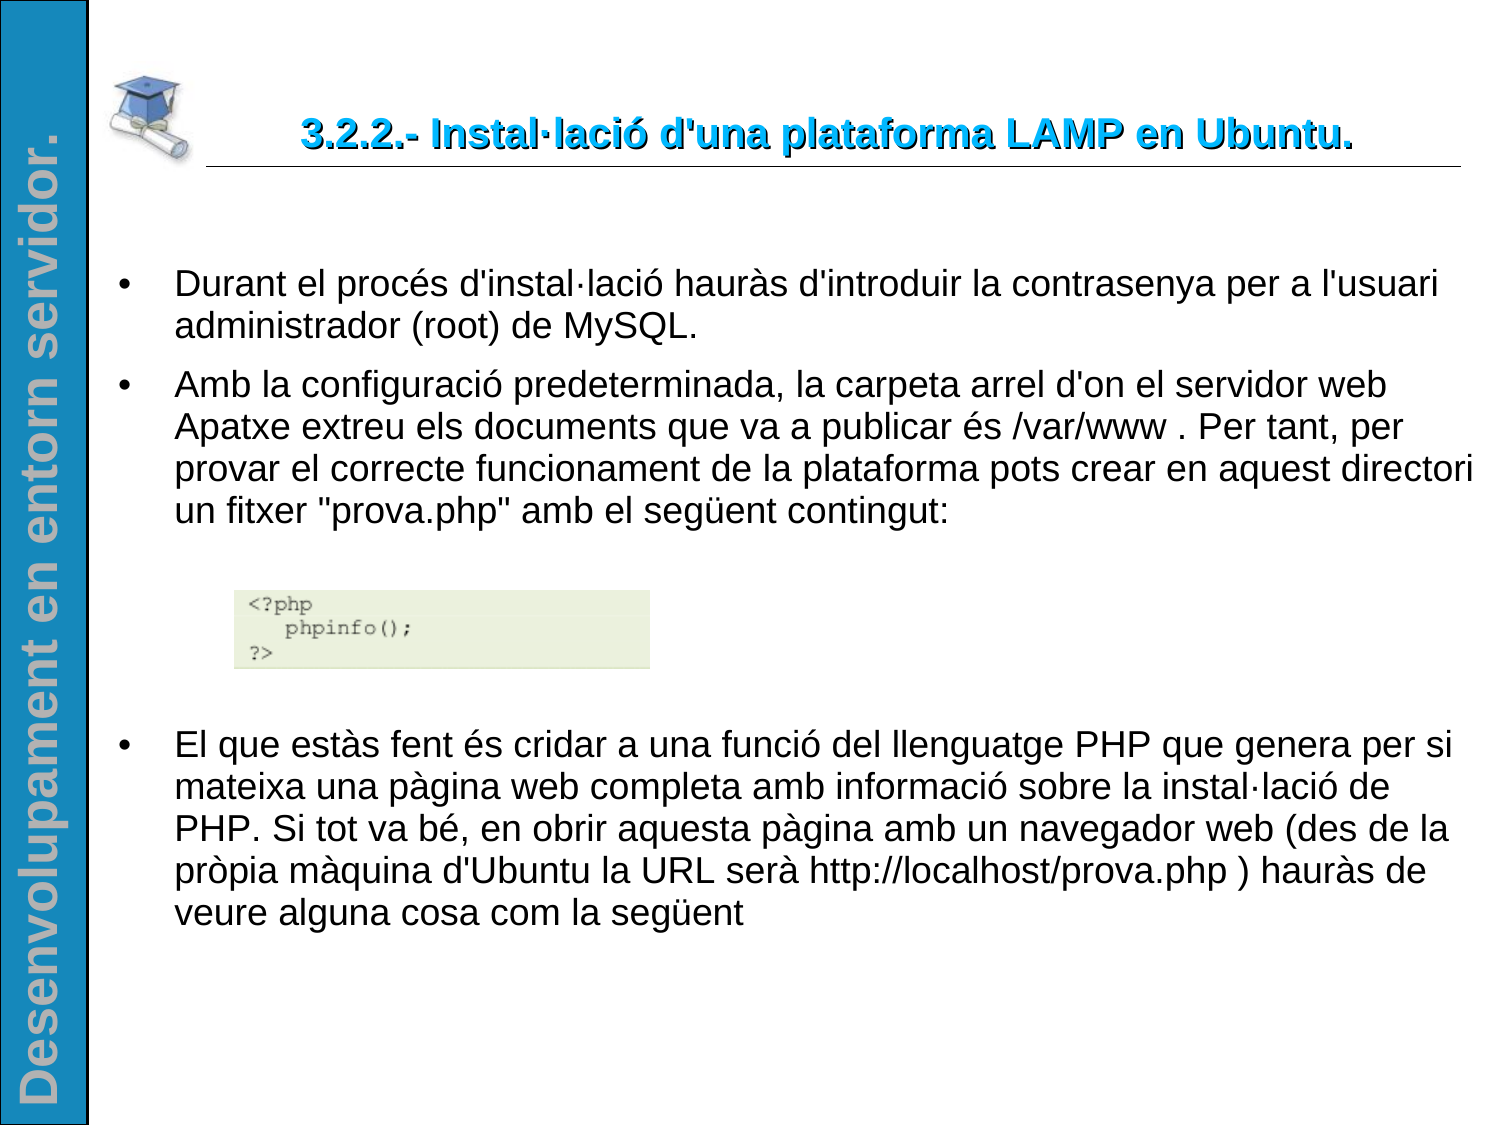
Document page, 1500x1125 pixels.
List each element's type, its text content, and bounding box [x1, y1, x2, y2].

picture [93, 61, 206, 174]
list Durant el procés d'instal·lació hauràs d'introduir la contrasenya per a l'usuari administrador (root) de MySQL. Amb la configuració predeterminada, la carpeta arrel d'on el servidor web Apatxe extreu els documents que va a publicar és /var/www . Per tant, per provar el correcte funcionament de la plataforma pots crear en aquest directori un fitxer "prova.php" amb el següent contingut: El que estàs fent és cridar a una funció del llenguatge PHP que genera per si mateixa una pàgina web completa amb informació sobre la instal·lació de PHP. Si tot va bé, en obrir aquesta pàgina amb un navegador web (des de la pròpia màquina d'Ubuntu la URL serà http://localhost/prova.php ) hauràs de veure alguna cosa com la següent [118, 262, 1477, 1006]
title 3.2.2.- Instal·lació d'una plataforma LAMP en Ubuntu. [206, 88, 1447, 178]
picture [234, 590, 650, 669]
